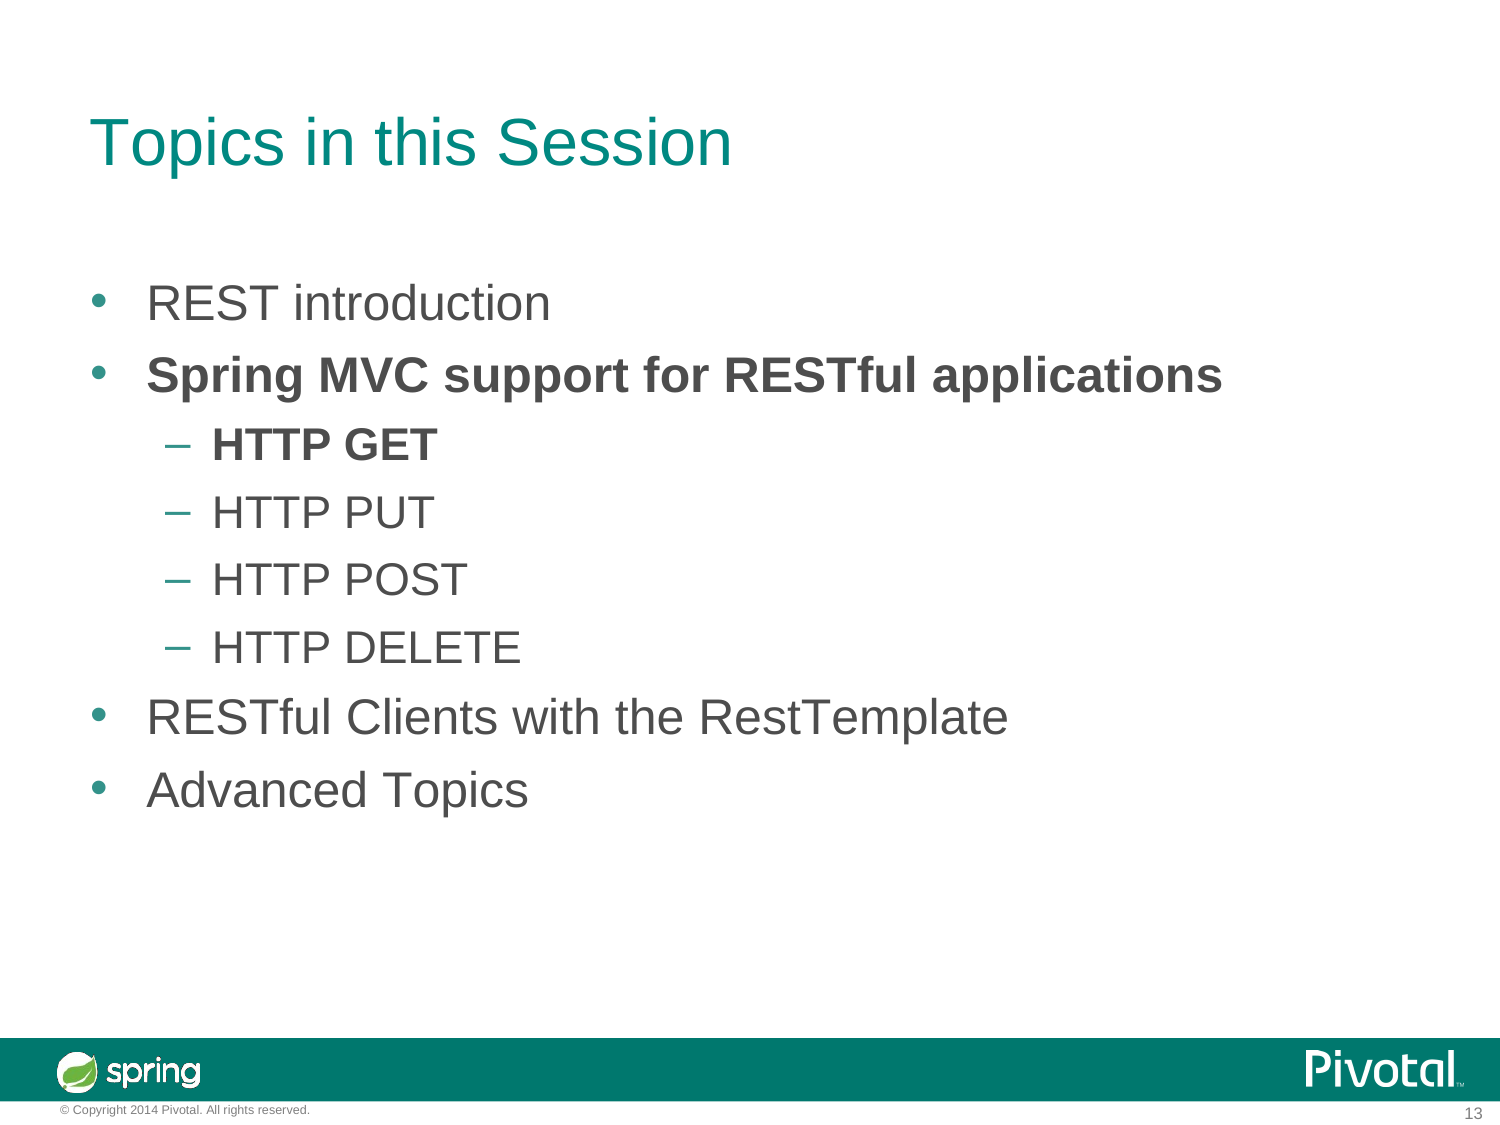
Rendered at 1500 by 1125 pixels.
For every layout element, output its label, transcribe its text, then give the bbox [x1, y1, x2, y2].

title Topics in this Session [75, 44, 1426, 233]
list REST introduction Spring MVC support for RESTful applications HTTP GET HTTP PUT HTTP POST HTTP DELETE RESTful Clients with the RestTemplate Advanced Topics [75, 262, 1426, 1005]
picture [1306, 1050, 1464, 1087]
picture [32, 1041, 210, 1103]
